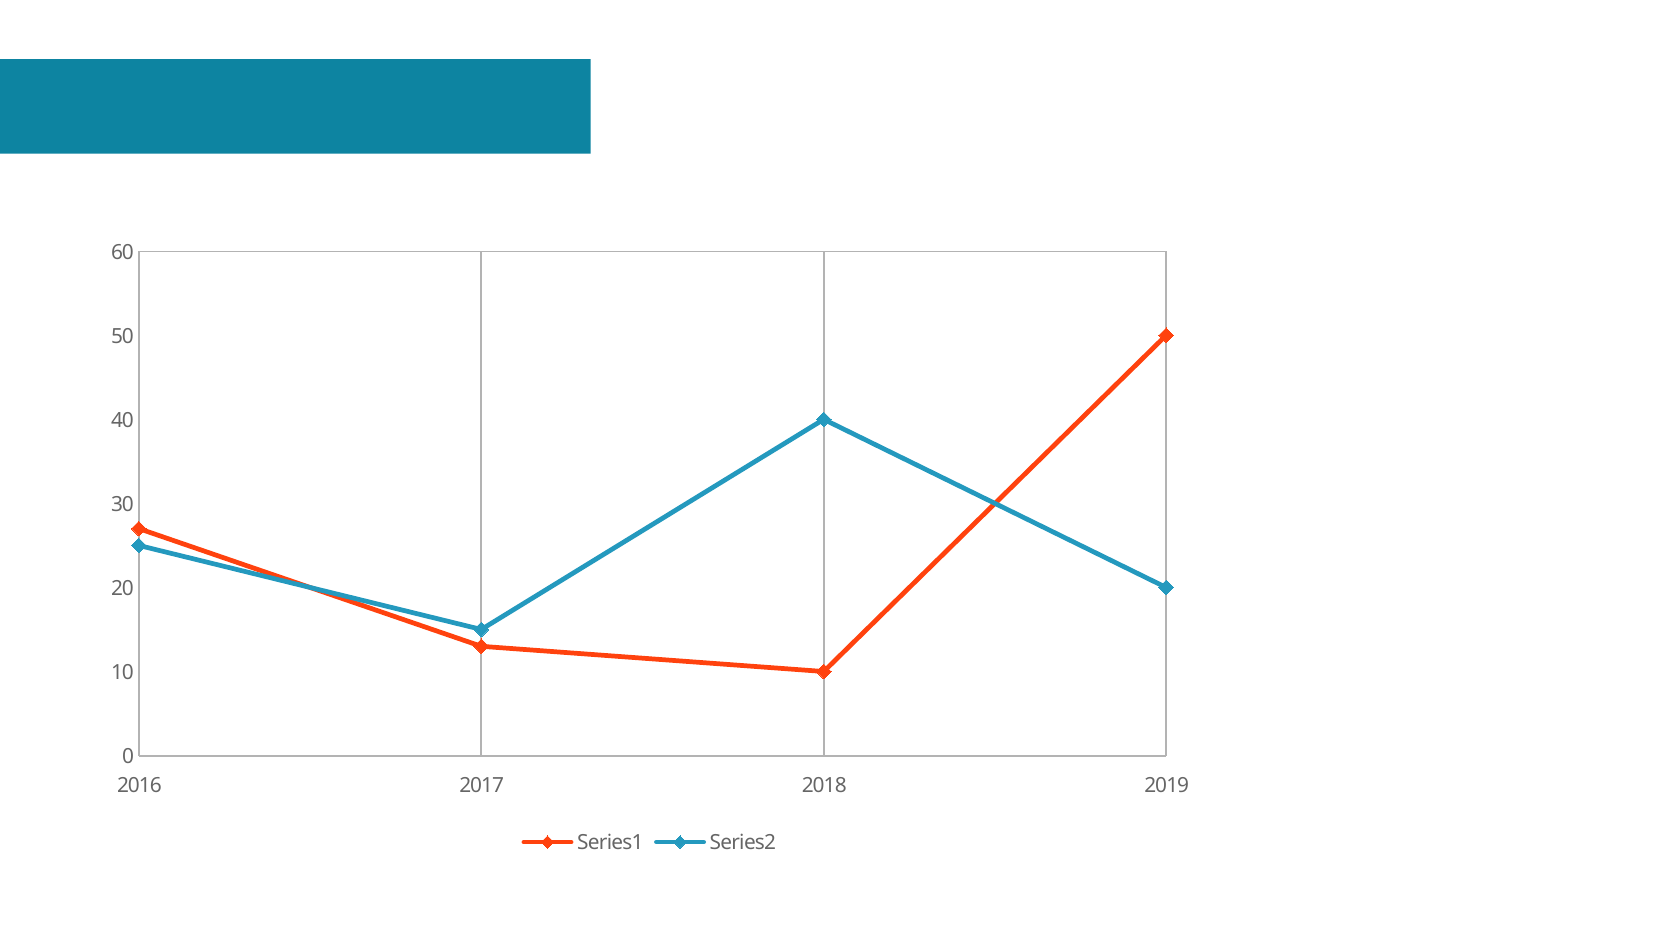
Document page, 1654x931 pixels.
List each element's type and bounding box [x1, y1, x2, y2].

chart [88, 224, 1211, 863]
